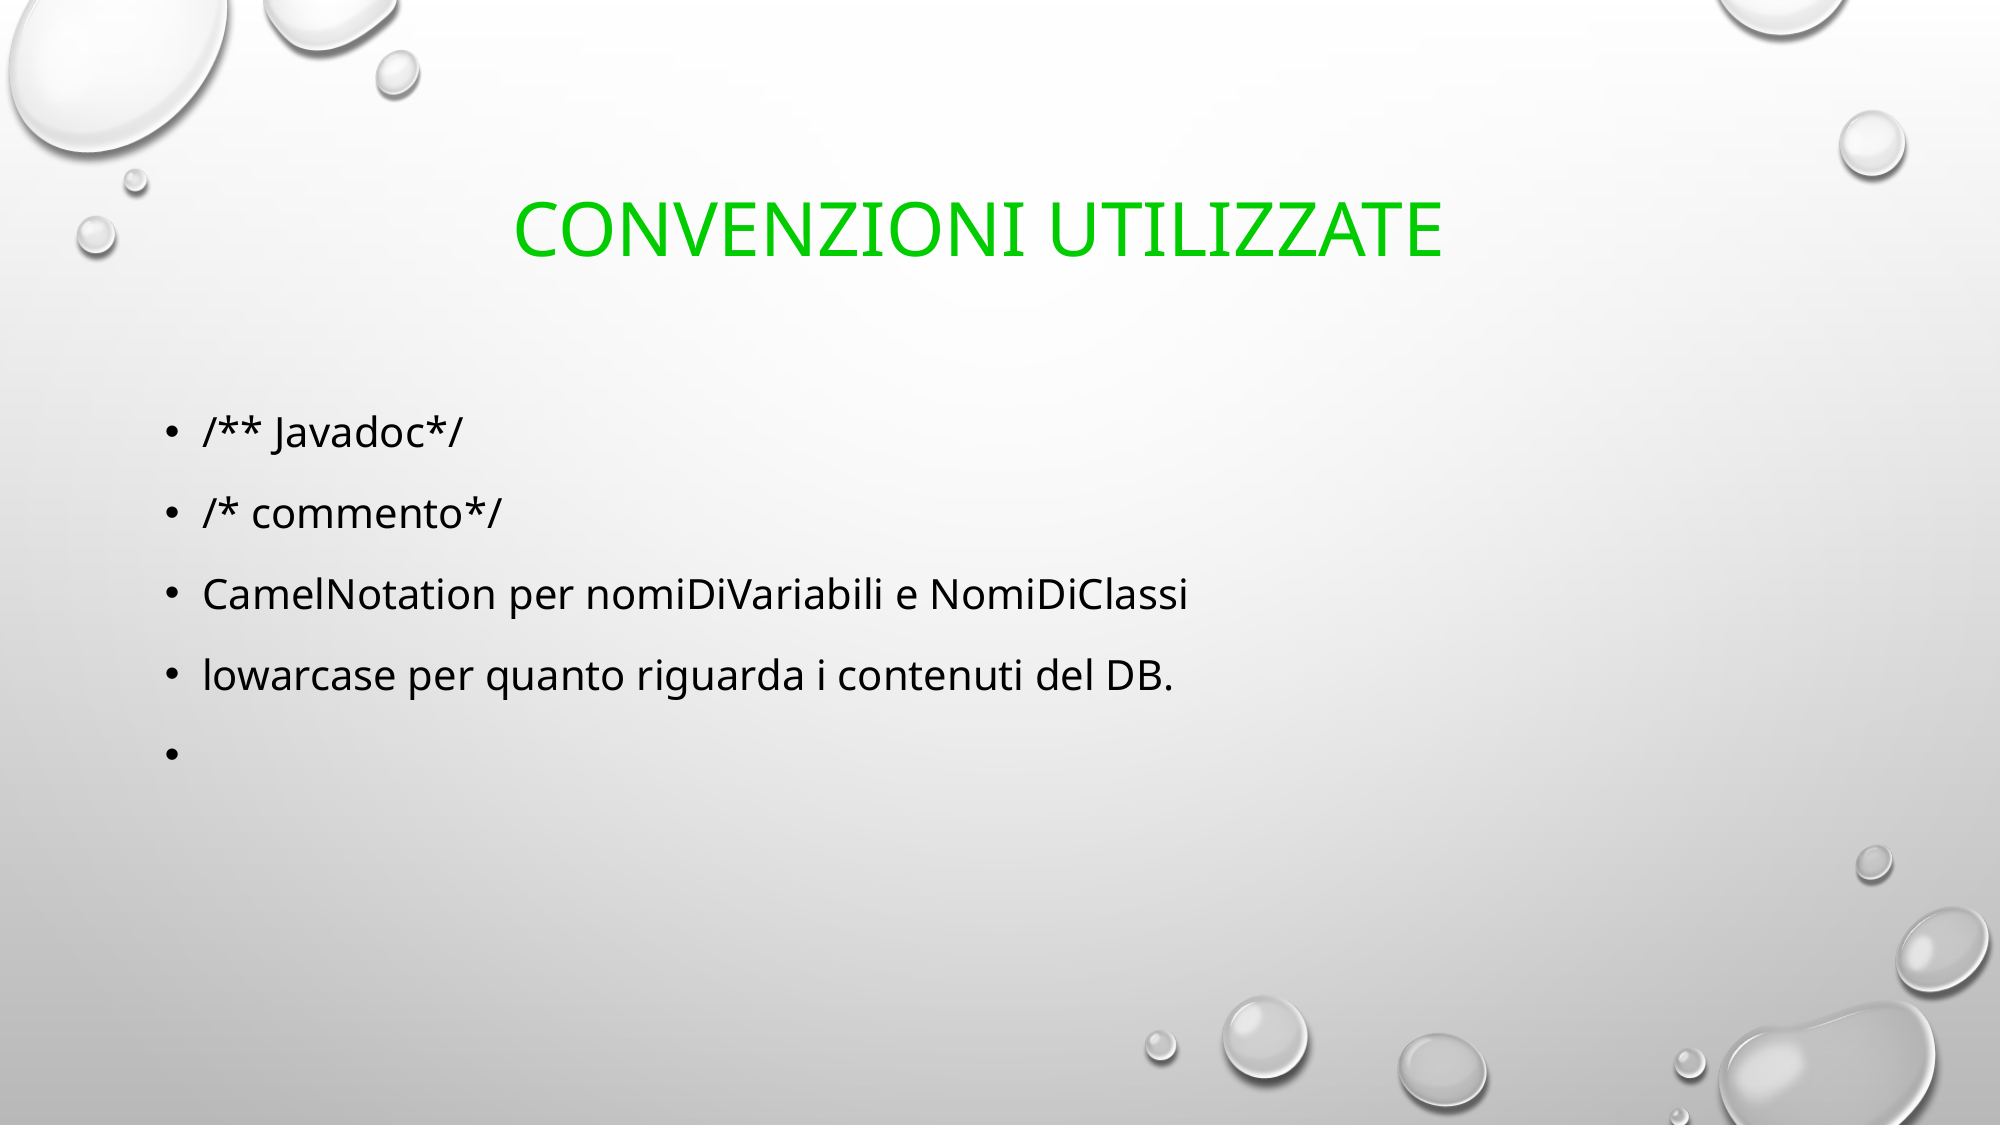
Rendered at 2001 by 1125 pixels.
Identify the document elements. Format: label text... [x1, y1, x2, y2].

title Convenzioni Utilizzate [149, 101, 1851, 364]
list /** Javadoc*/ /* commento*/ CamelNotation per nomiDiVariabili e NomiDiClassi lowarcase per quanto riguarda i contenuti del DB. [149, 388, 1850, 950]
